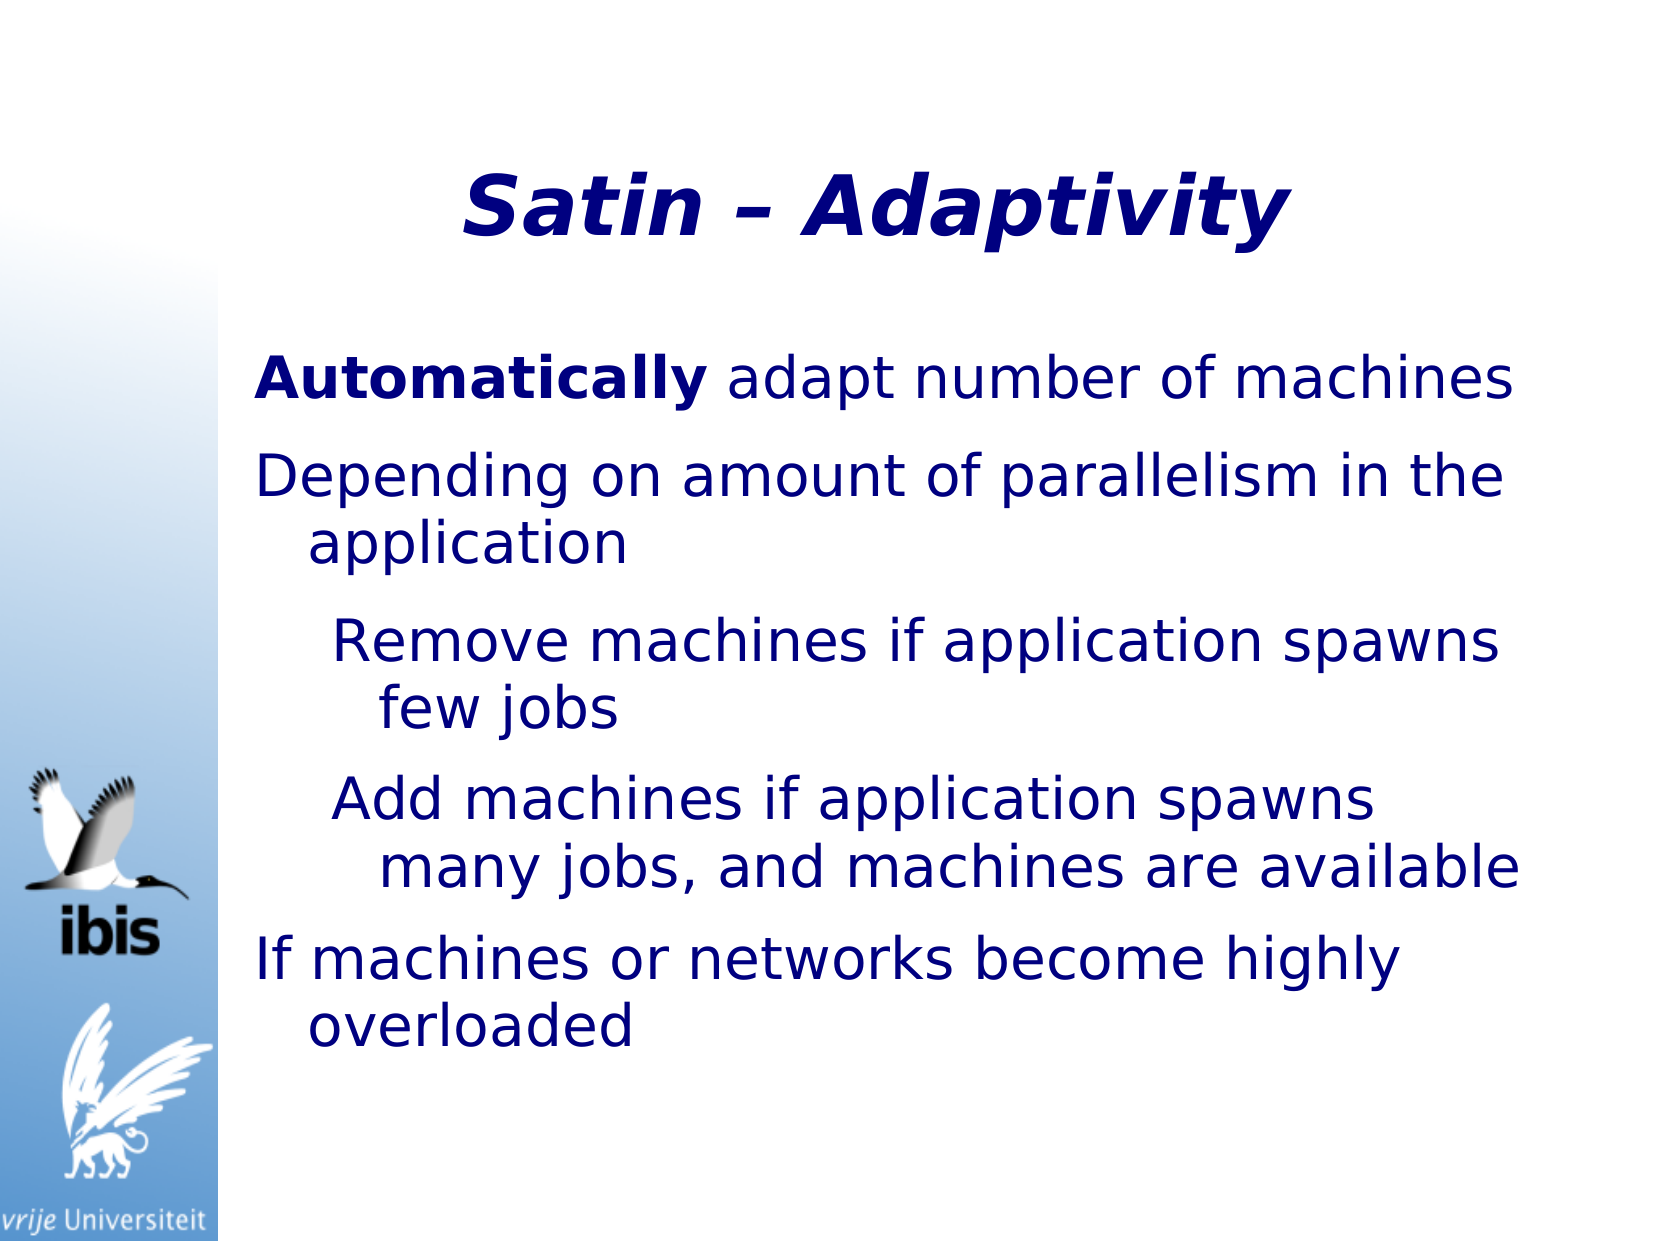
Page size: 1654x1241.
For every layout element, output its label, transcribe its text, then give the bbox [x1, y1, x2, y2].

title Satin – Adaptivity [219, 102, 1534, 311]
picture [0, 0, 218, 1241]
list Automatically adapt number of machines Depending on amount of parallelism in the application Remove machines if application spawns few jobs Add machines if application spawns many jobs, and machines are available If machines or networks become highly overloaded [236, 344, 1534, 1196]
